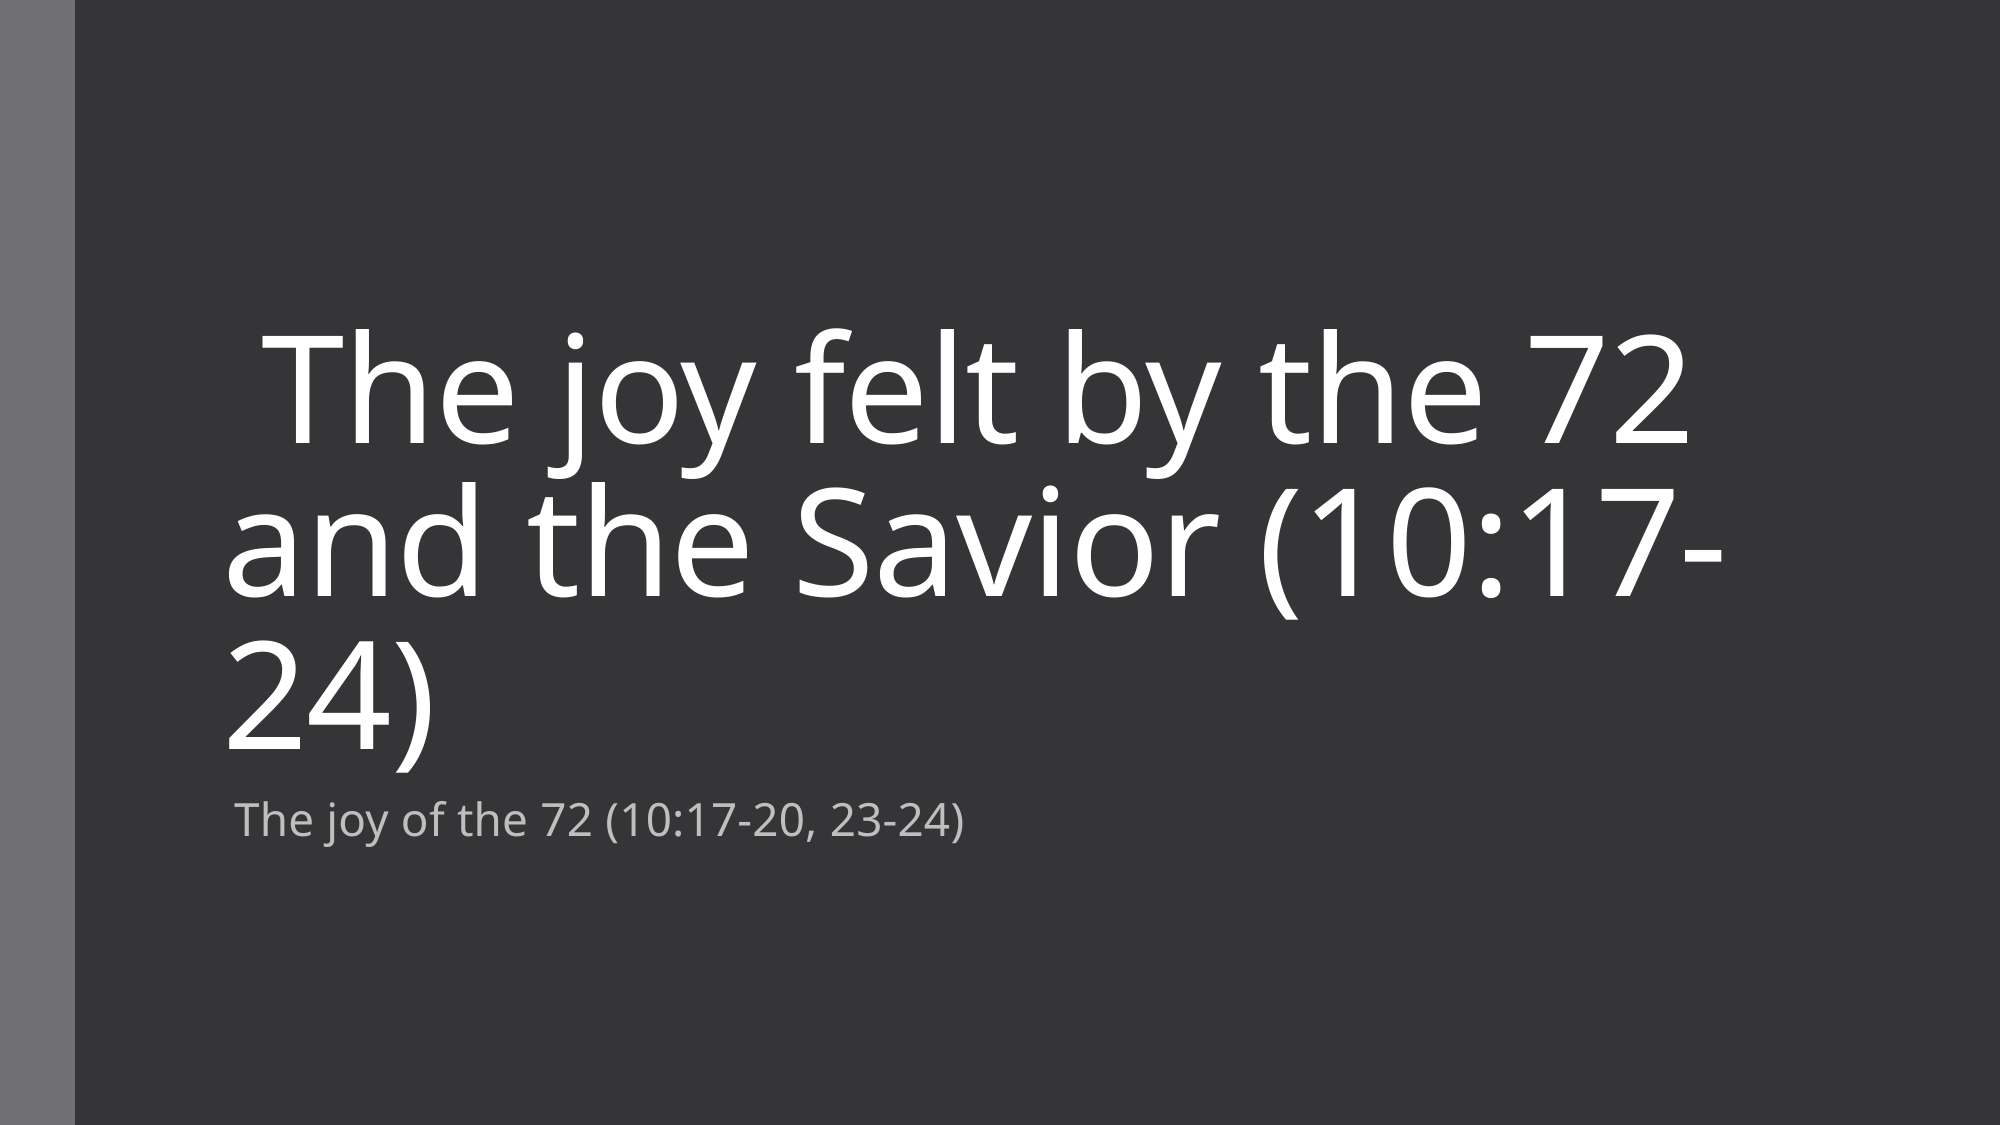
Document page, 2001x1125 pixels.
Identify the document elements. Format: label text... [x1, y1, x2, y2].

title The joy felt by the 72 and the Savior (10:17-24) [206, 124, 1752, 787]
subtitle The joy of the 72 (10:17-20, 23-24) [206, 787, 1752, 1066]
